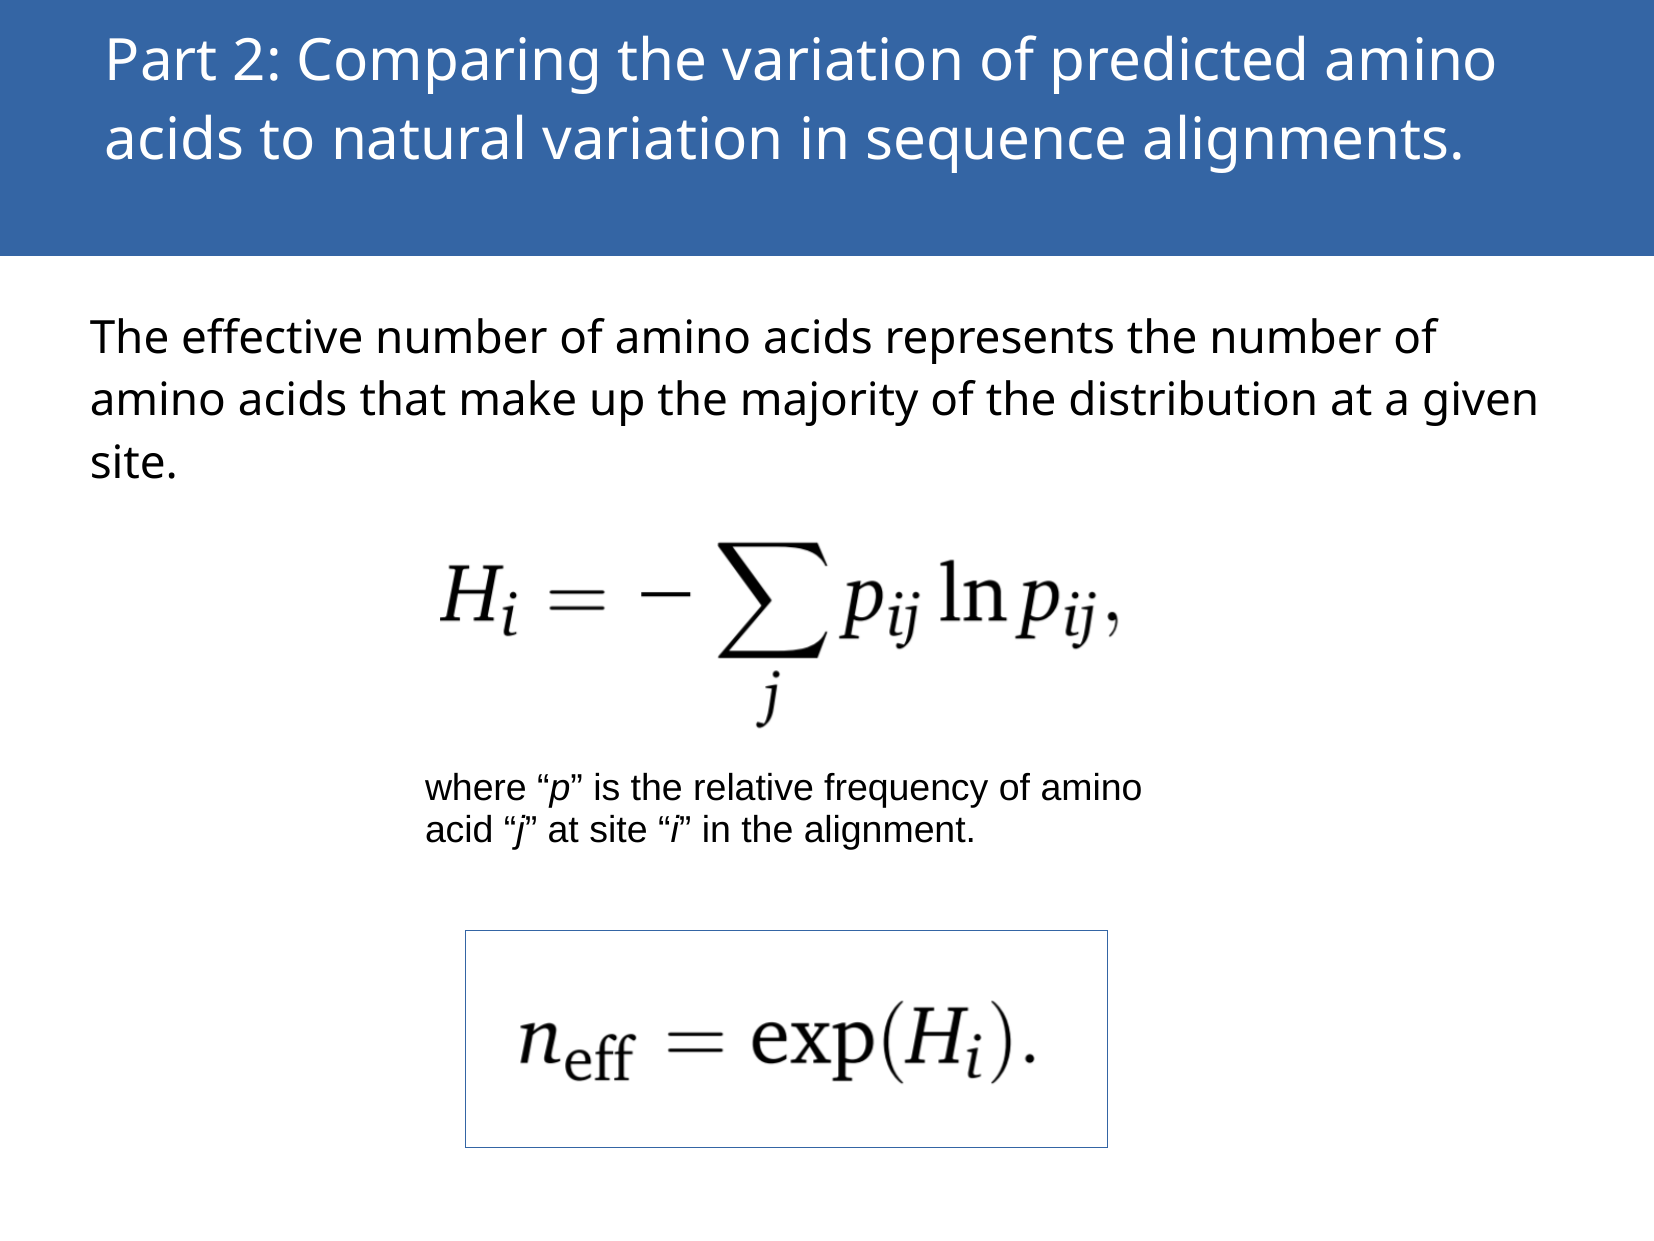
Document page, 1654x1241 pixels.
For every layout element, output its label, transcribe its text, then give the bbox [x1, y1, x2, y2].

picture [390, 474, 1200, 781]
picture [465, 929, 1108, 1148]
text_box where “p” is the relative frequency of amino acid “j” at site “i” in the alignment. [410, 758, 1171, 900]
text_box [0, 0, 1654, 256]
text_box The effective number of amino acids represents the number of amino acids that make up the majority of the distribution at a given site. [0, 270, 1654, 526]
text_box Part 2: Comparing the variation of predicted amino acids to natural variation in sequence alignments. [15, 10, 1654, 235]
